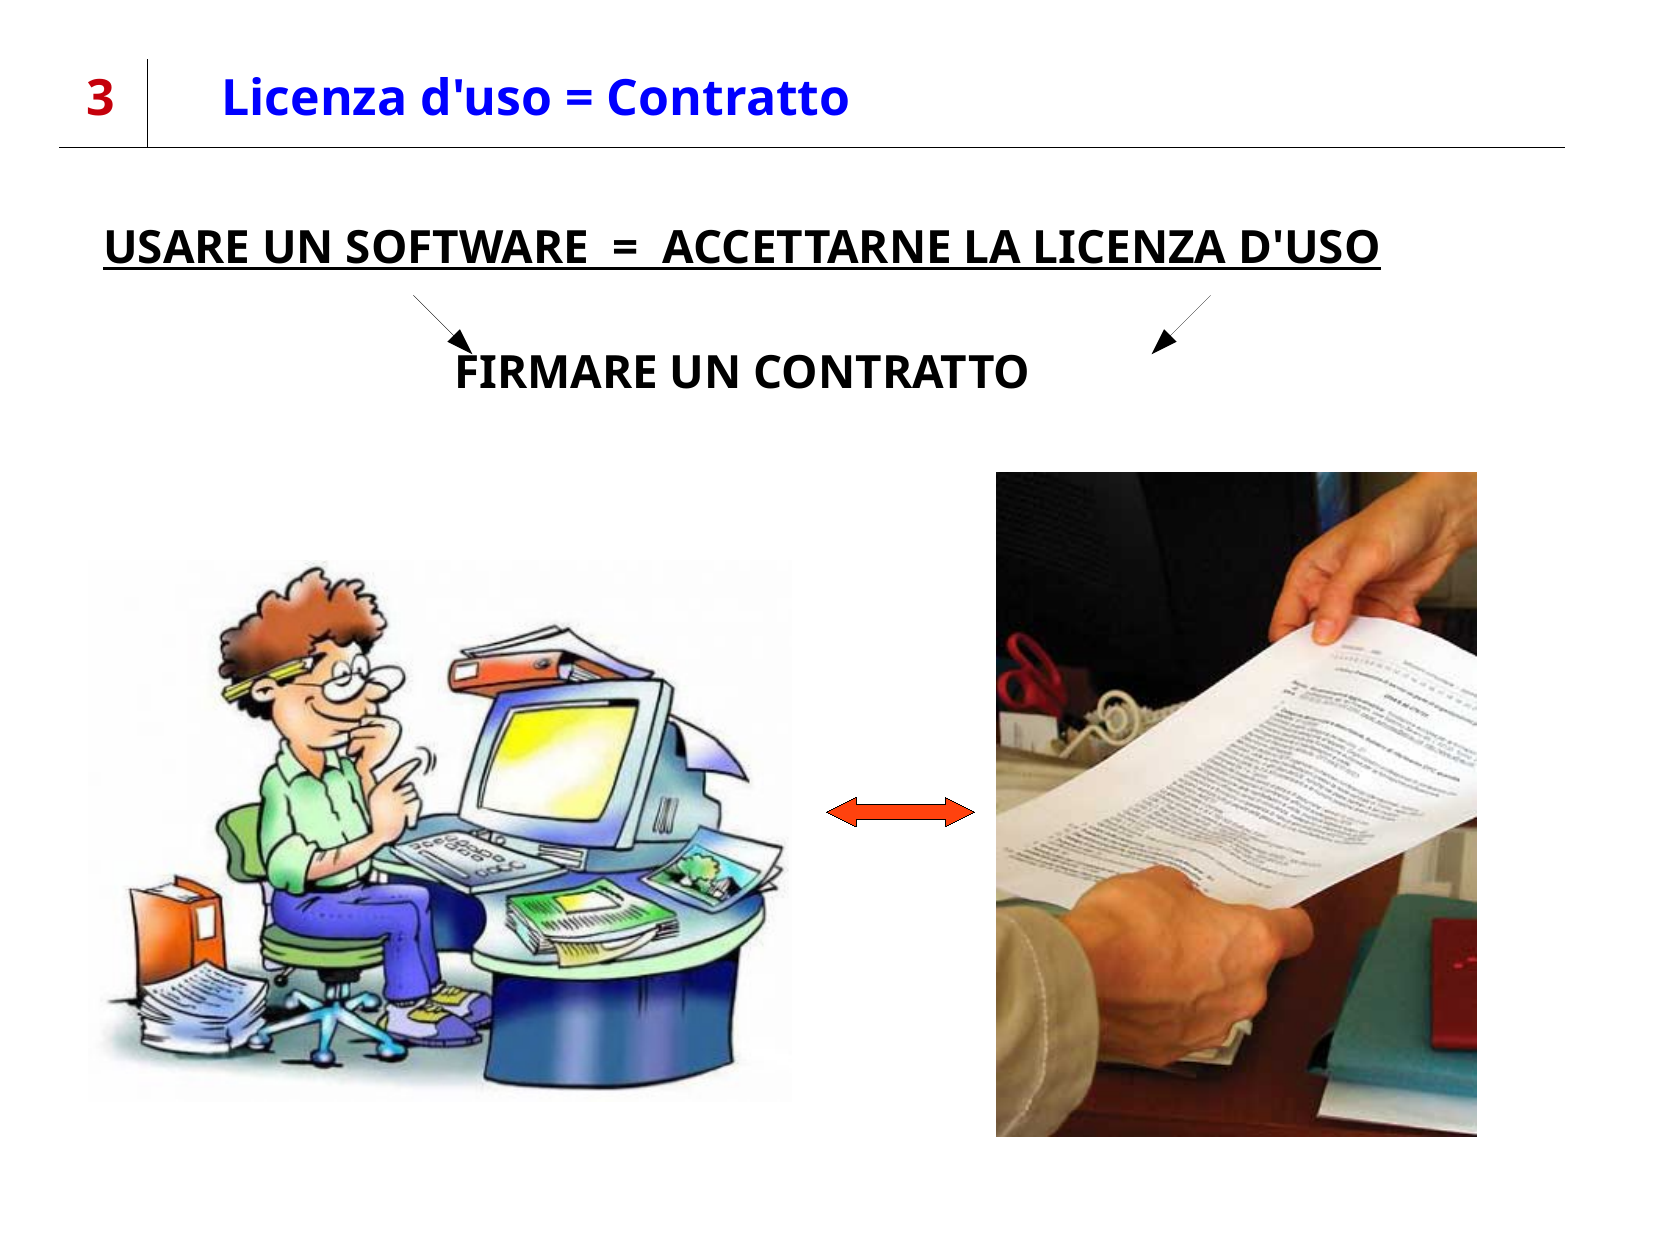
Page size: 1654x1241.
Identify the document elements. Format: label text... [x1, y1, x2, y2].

picture [996, 472, 1477, 1137]
text_box [826, 797, 975, 827]
picture [88, 560, 792, 1102]
text_box USARE UN SOFTWARE = ACCETTARNE LA LICENZA D'USO FIRMARE UN CONTRATTO [88, 207, 1552, 414]
text_box 3 Licenza d'uso = Contratto [59, 54, 1565, 128]
